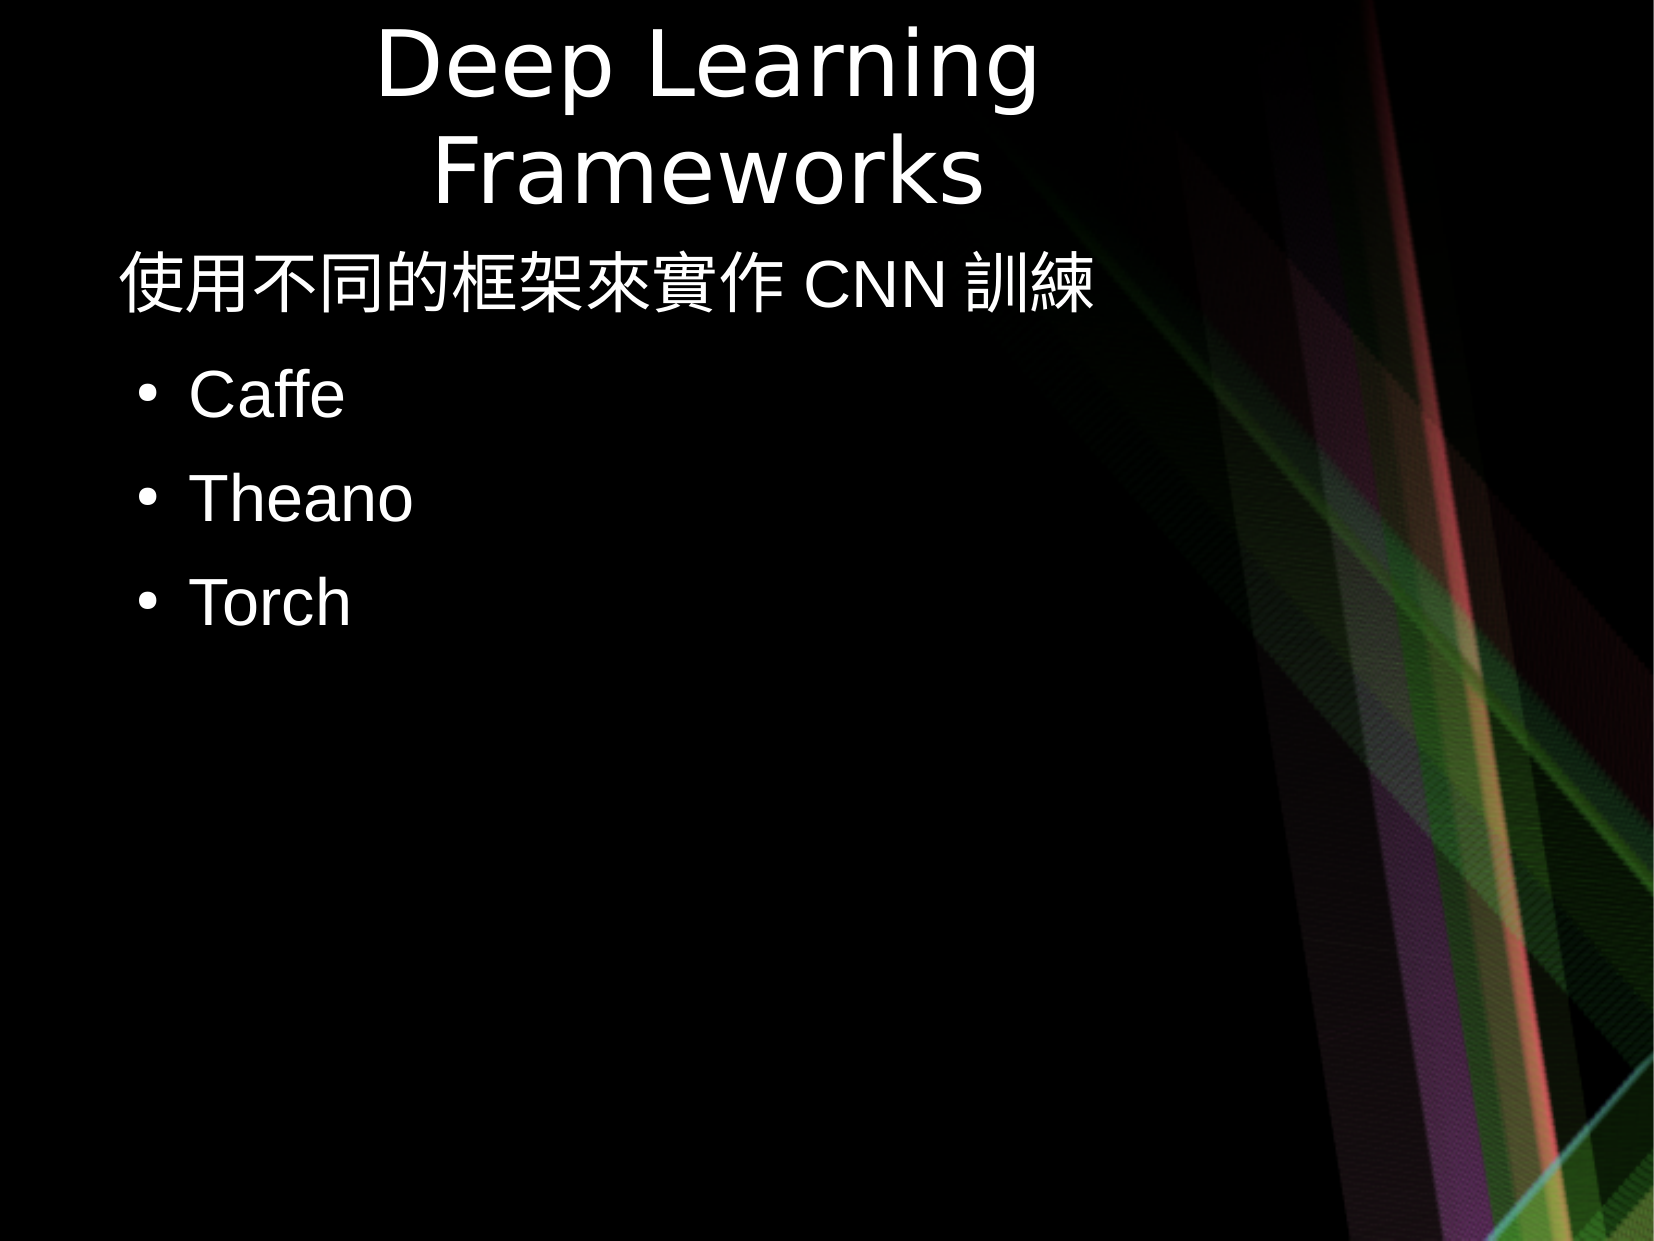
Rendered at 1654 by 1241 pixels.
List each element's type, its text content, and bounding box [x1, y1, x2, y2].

list 使用不同的框架來實作CNN訓練 Caffe Theano Torch [118, 236, 1418, 945]
picture [0, 0, 1654, 1241]
title Deep Learning Frameworks [118, 29, 1300, 207]
